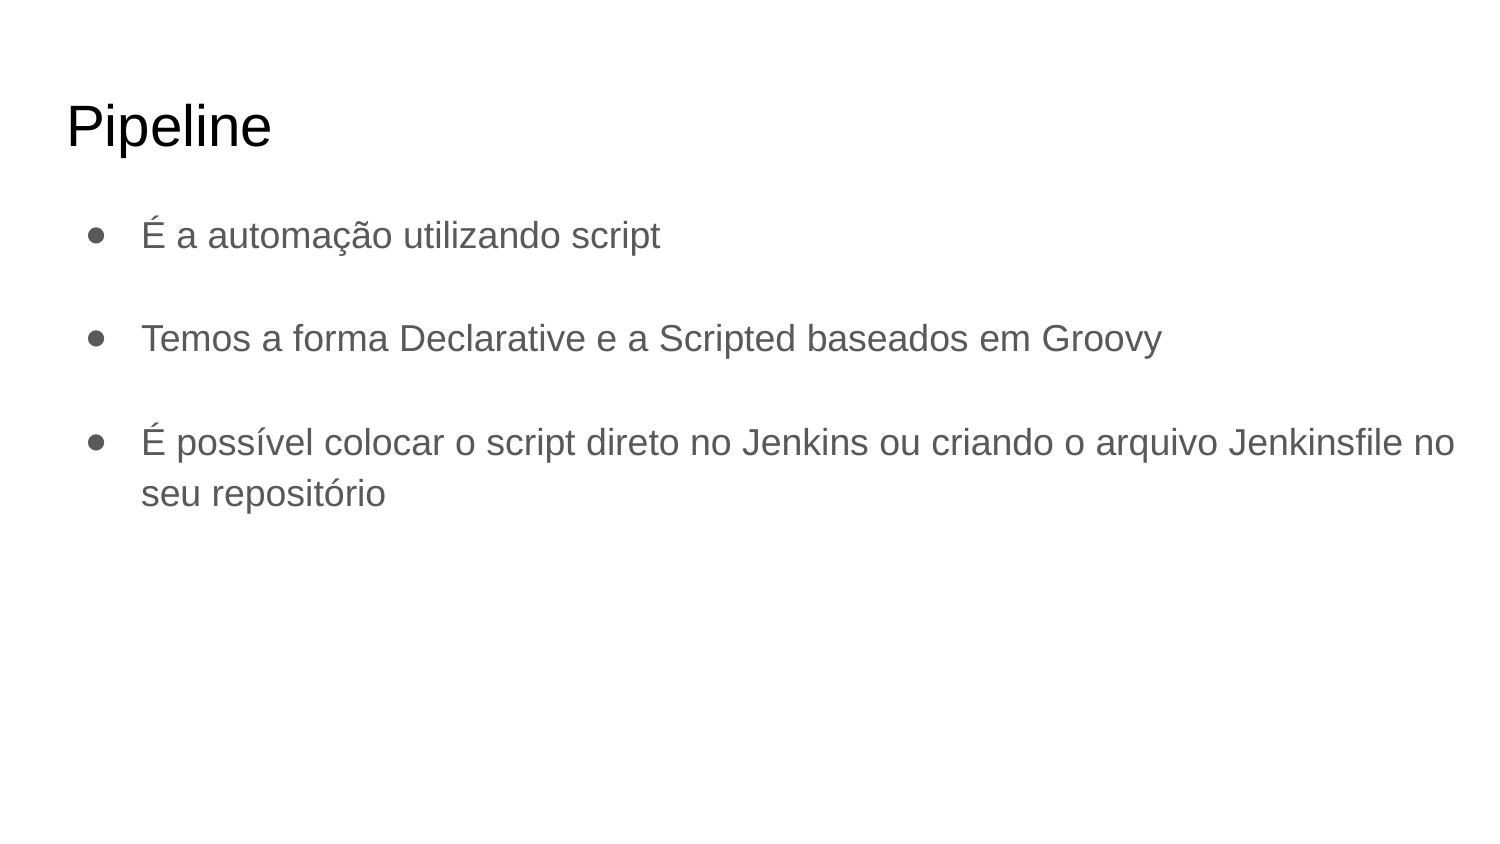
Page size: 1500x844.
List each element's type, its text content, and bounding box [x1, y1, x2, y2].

title Pipeline [51, 72, 1449, 167]
list É a automação utilizando script Temos a forma Declarative e a Scripted baseados em Groovy É possível colocar o script direto no Jenkins ou criando o arquivo Jenkinsfile no seu repositório [51, 189, 1489, 750]
